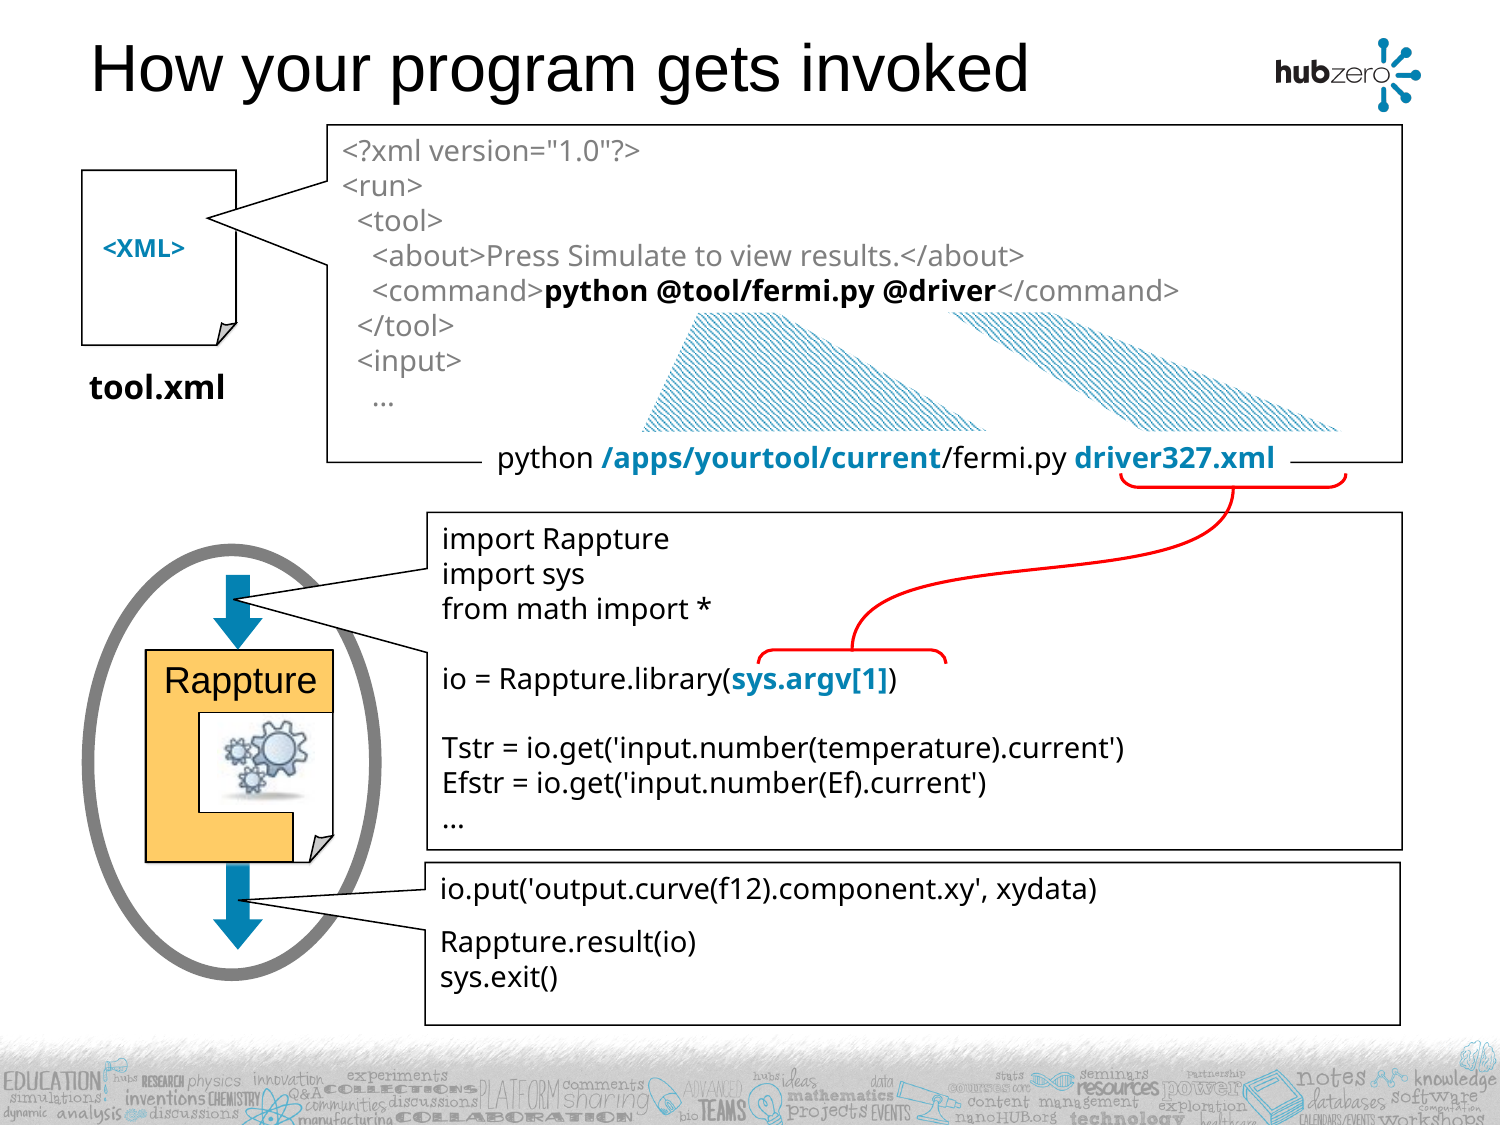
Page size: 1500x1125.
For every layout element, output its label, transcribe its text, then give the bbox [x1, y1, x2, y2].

text_box import Rappture import sys from math import * io = Rappture.library(sys.argv[1]) Tstr = io.get('input.number(temperature).current') Efstr = io.get('input.number(Ef).current') … [233, 512, 1403, 850]
text_box How your program gets invoked [75, 12, 1249, 118]
text_box [641, 312, 987, 432]
text_box Rappture [148, 648, 333, 709]
text_box [213, 574, 263, 650]
picture [1272, 35, 1424, 115]
picture [0, 1034, 1500, 1125]
text_box [81, 170, 236, 346]
text_box <?xml version="1.0"?> <run> <tool> <about>Press Simulate to view results.</about> <command>python @tool/fermi.py @driver</command> </tool> <input> … [207, 124, 1403, 463]
text_box tool.xml [73, 358, 242, 414]
text_box [948, 312, 1342, 432]
text_box <XML> [87, 224, 201, 270]
text_box io.put('output.curve(f12).component.xy', xydata) Rappture.result(io) sys.exit() [238, 862, 1401, 1026]
text_box python /apps/yourtool/current/fermi.py driver327.xml [482, 431, 1291, 482]
text_box [145, 650, 334, 950]
picture [217, 713, 315, 805]
